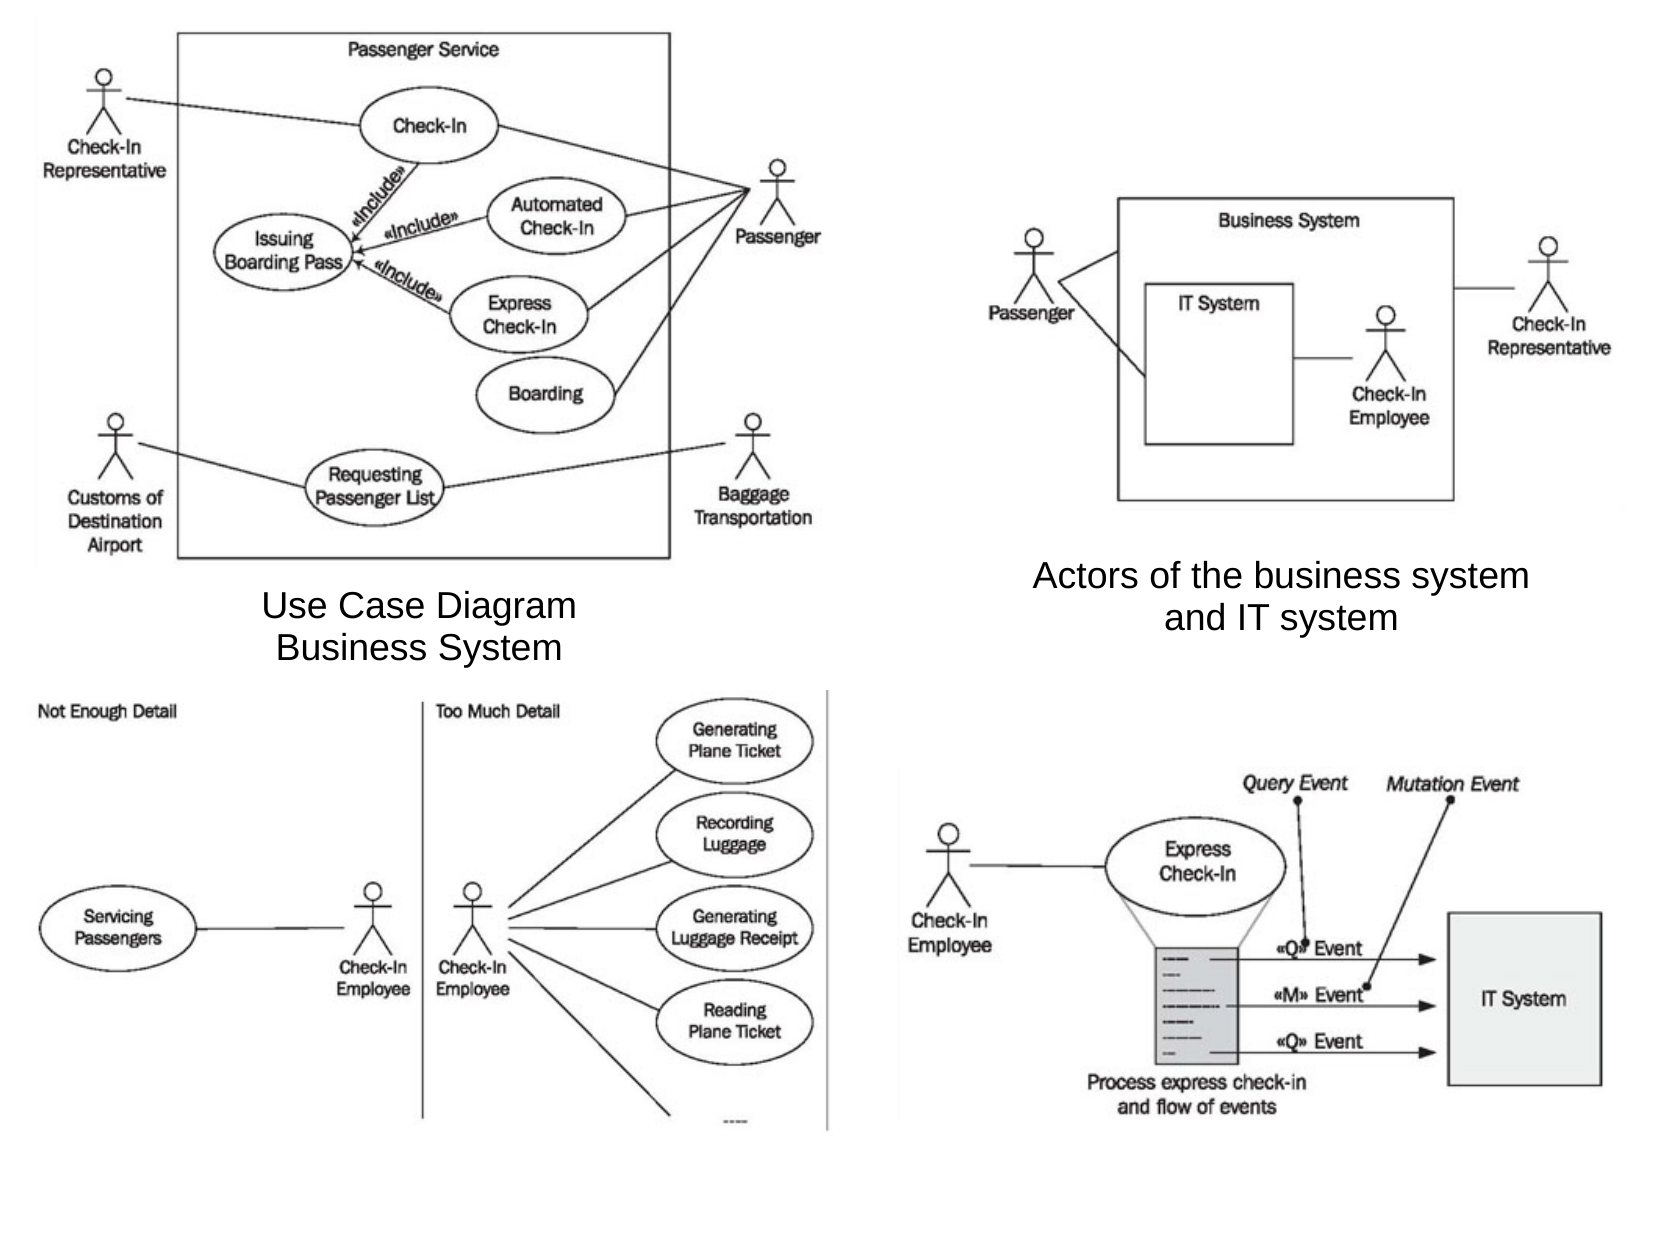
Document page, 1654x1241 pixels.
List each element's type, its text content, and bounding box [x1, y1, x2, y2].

picture [27, 690, 834, 1140]
picture [35, 17, 837, 584]
picture [975, 188, 1630, 522]
picture [897, 766, 1619, 1134]
text_box Actors of the business system and IT system [992, 547, 1571, 674]
text_box Use Case Diagram Business System [129, 576, 709, 690]
